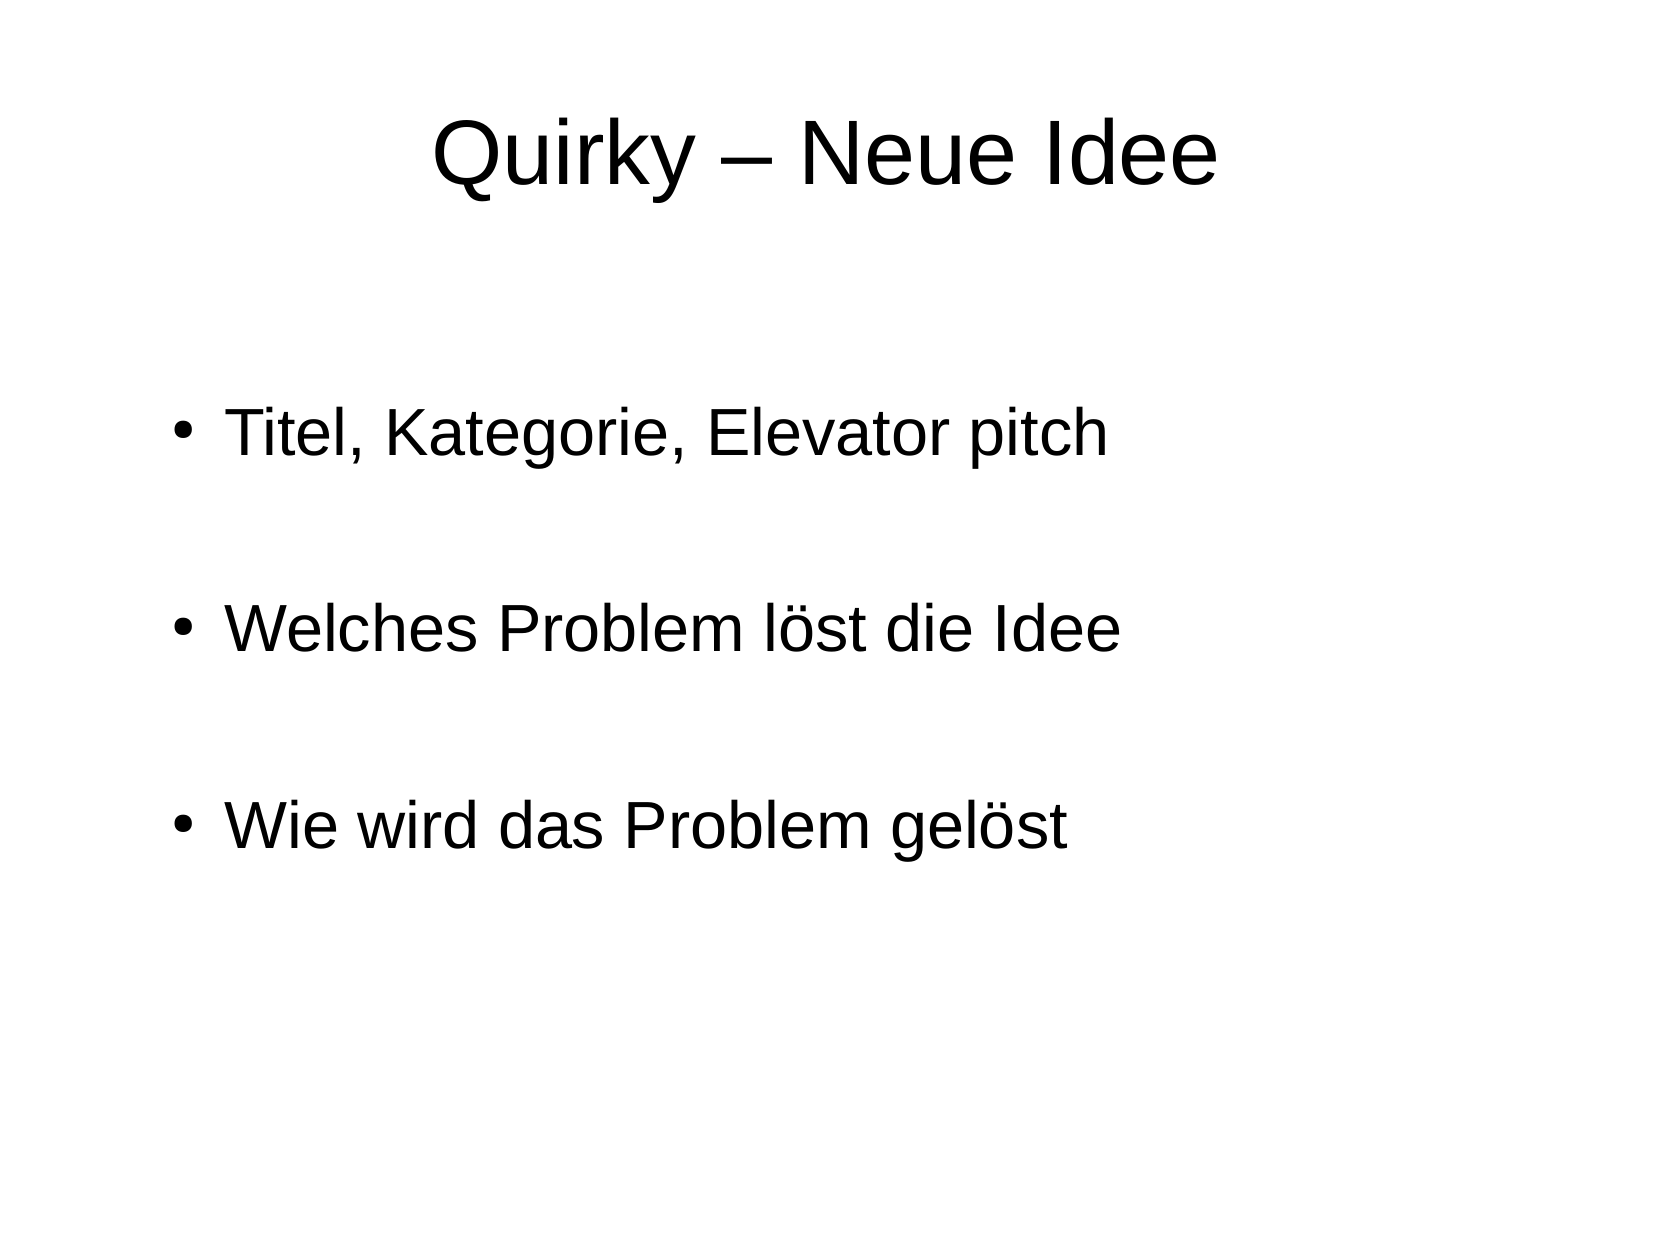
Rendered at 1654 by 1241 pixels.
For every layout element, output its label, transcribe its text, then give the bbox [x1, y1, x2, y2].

title Quirky – Neue Idee [82, 49, 1571, 257]
list Titel, Kategorie, Elevator pitch Welches Problem löst die Idee Wie wird das Problem gelöst [82, 290, 1538, 1171]
